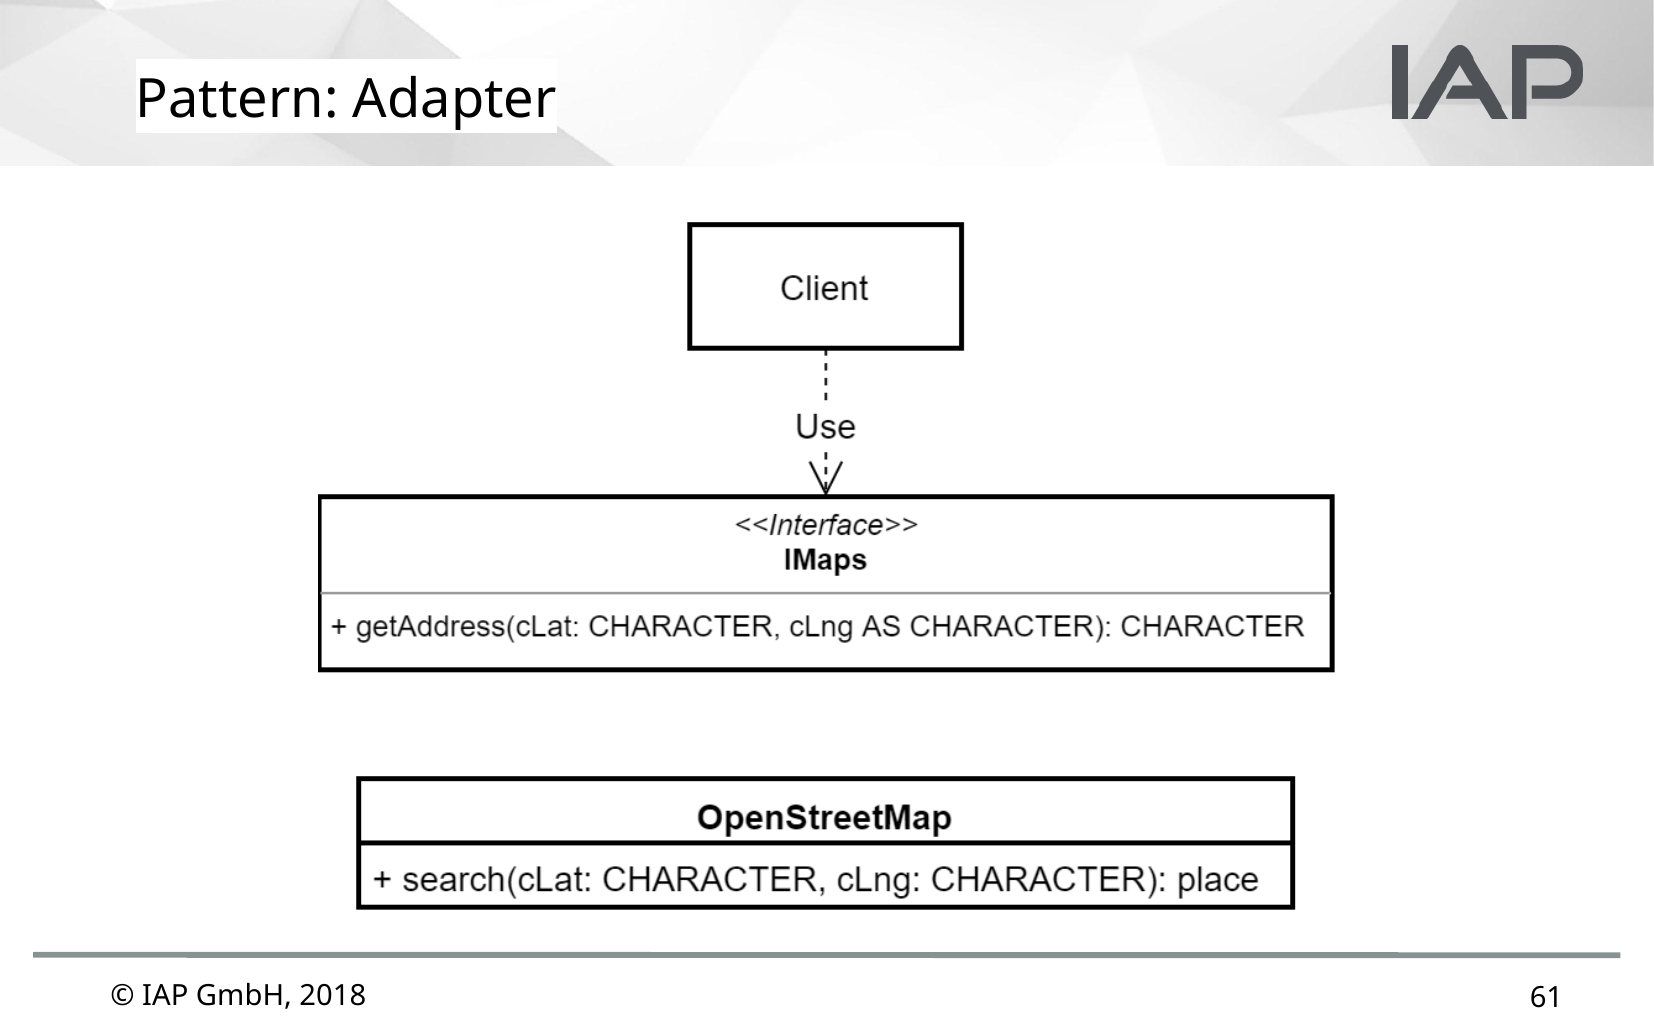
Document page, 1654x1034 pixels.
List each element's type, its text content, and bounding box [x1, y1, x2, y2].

picture [318, 221, 1336, 916]
title Pattern: Adapter [135, 41, 1264, 152]
picture [0, 0, 1654, 166]
